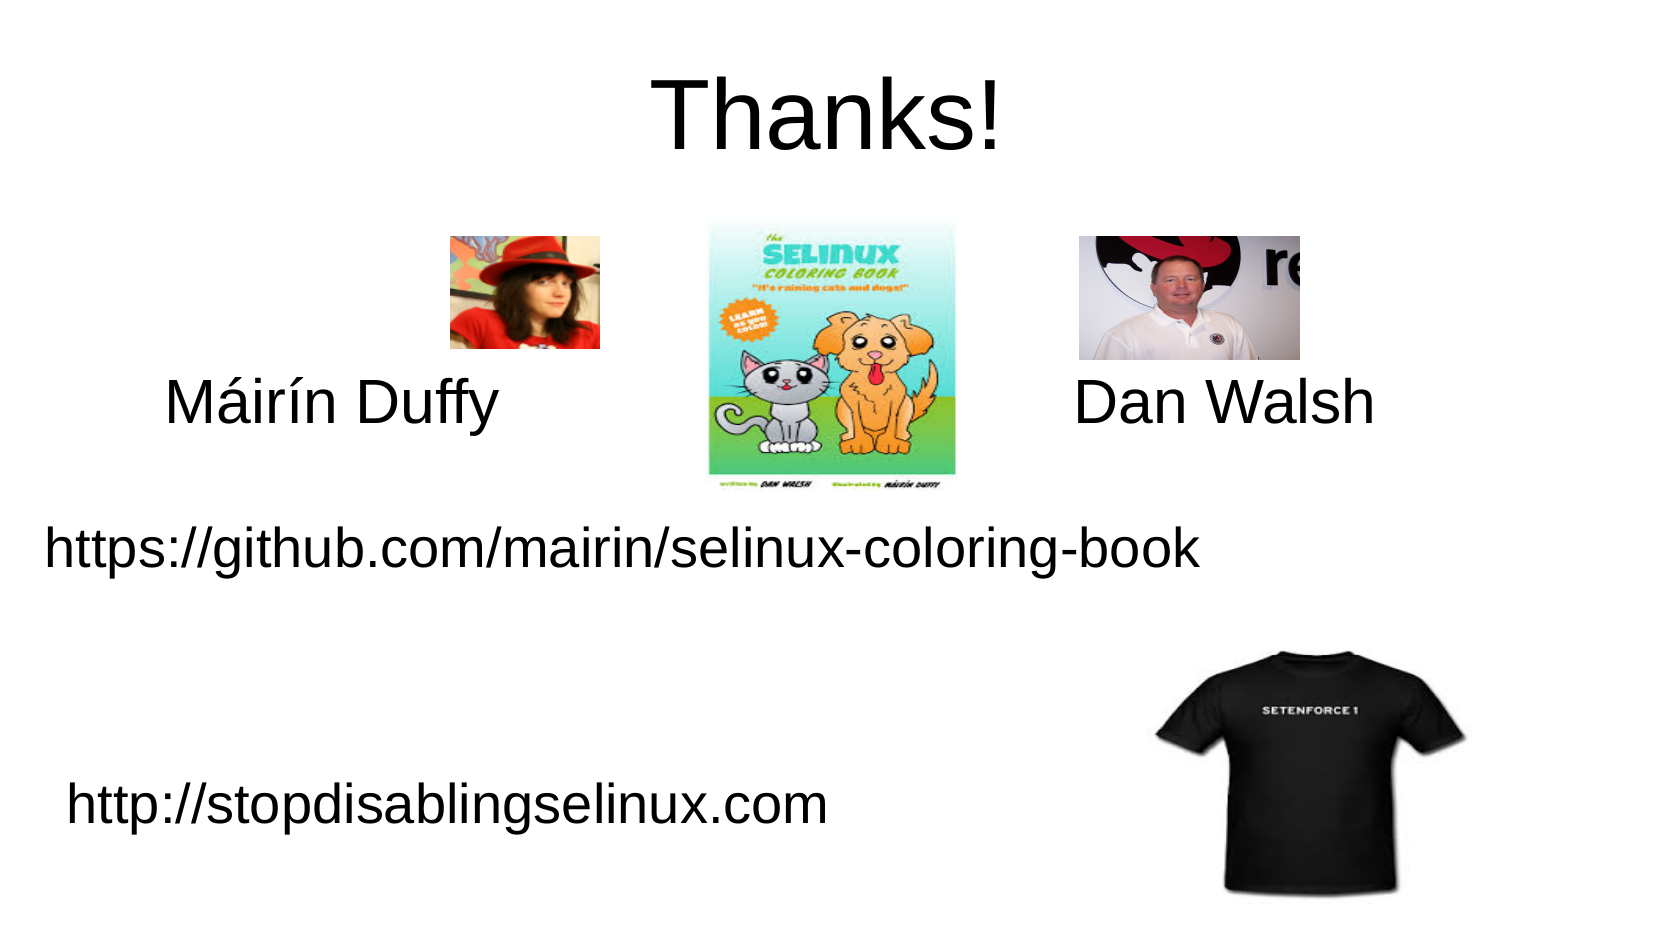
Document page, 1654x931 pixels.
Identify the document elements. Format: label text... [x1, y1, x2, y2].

picture [681, 200, 984, 507]
picture [1079, 236, 1300, 360]
text_box https://github.com/mairin/selinux-coloring-book [29, 509, 1654, 618]
text_box http://stopdisablingselinux.com [51, 764, 1134, 855]
picture [1134, 641, 1485, 904]
title Thanks! [82, 36, 1571, 193]
text_box Dan Walsh [1058, 359, 1605, 484]
text_box Máirín Duffy [149, 359, 681, 484]
picture [450, 236, 600, 349]
